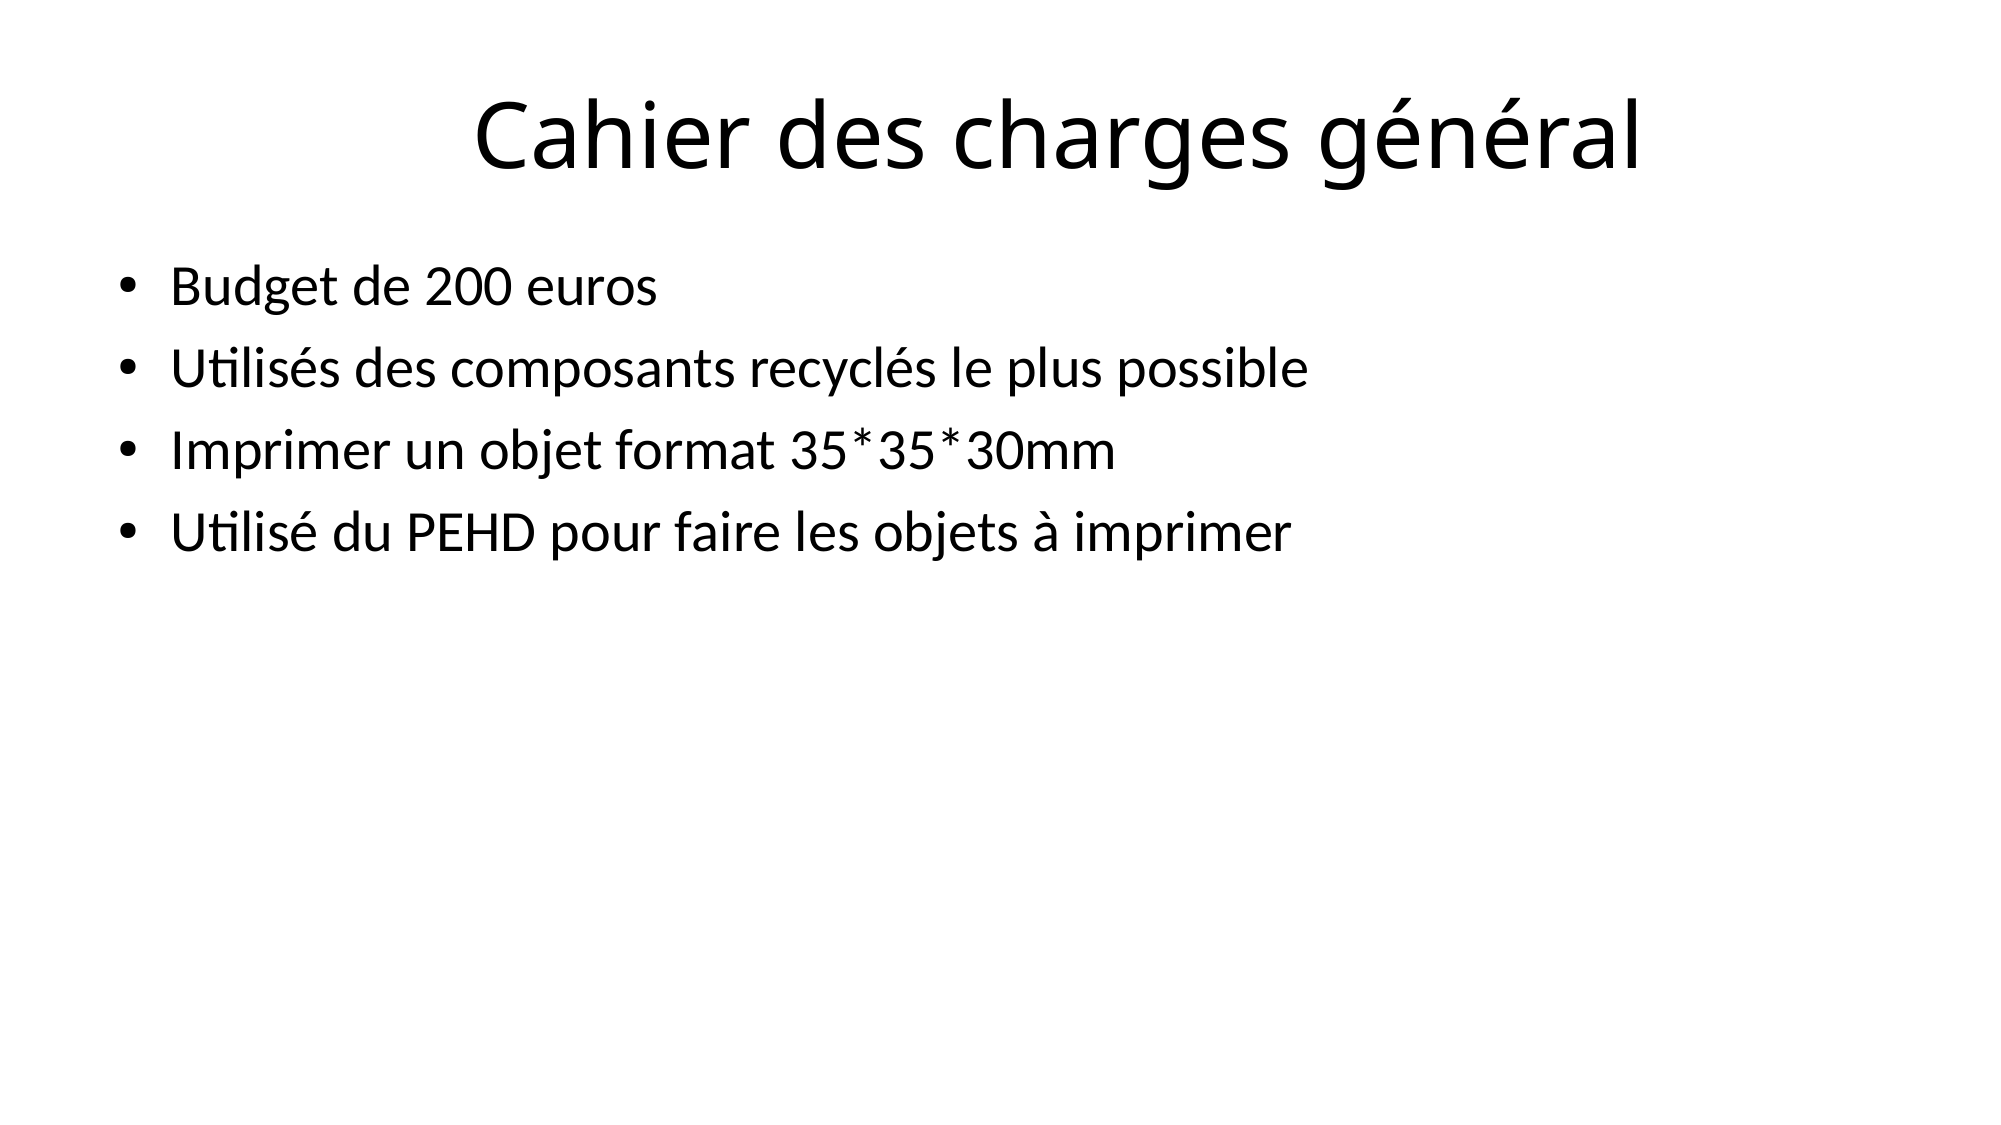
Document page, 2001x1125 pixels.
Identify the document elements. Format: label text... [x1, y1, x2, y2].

title Cahier des charges général [472, 0, 1973, 331]
list Budget de 200 euros Utilisés des composants recyclés le plus possible Imprimer un objet format 35*35*30mm Utilisé du PEHD pour faire les objets à imprimer [99, 263, 1900, 1006]
